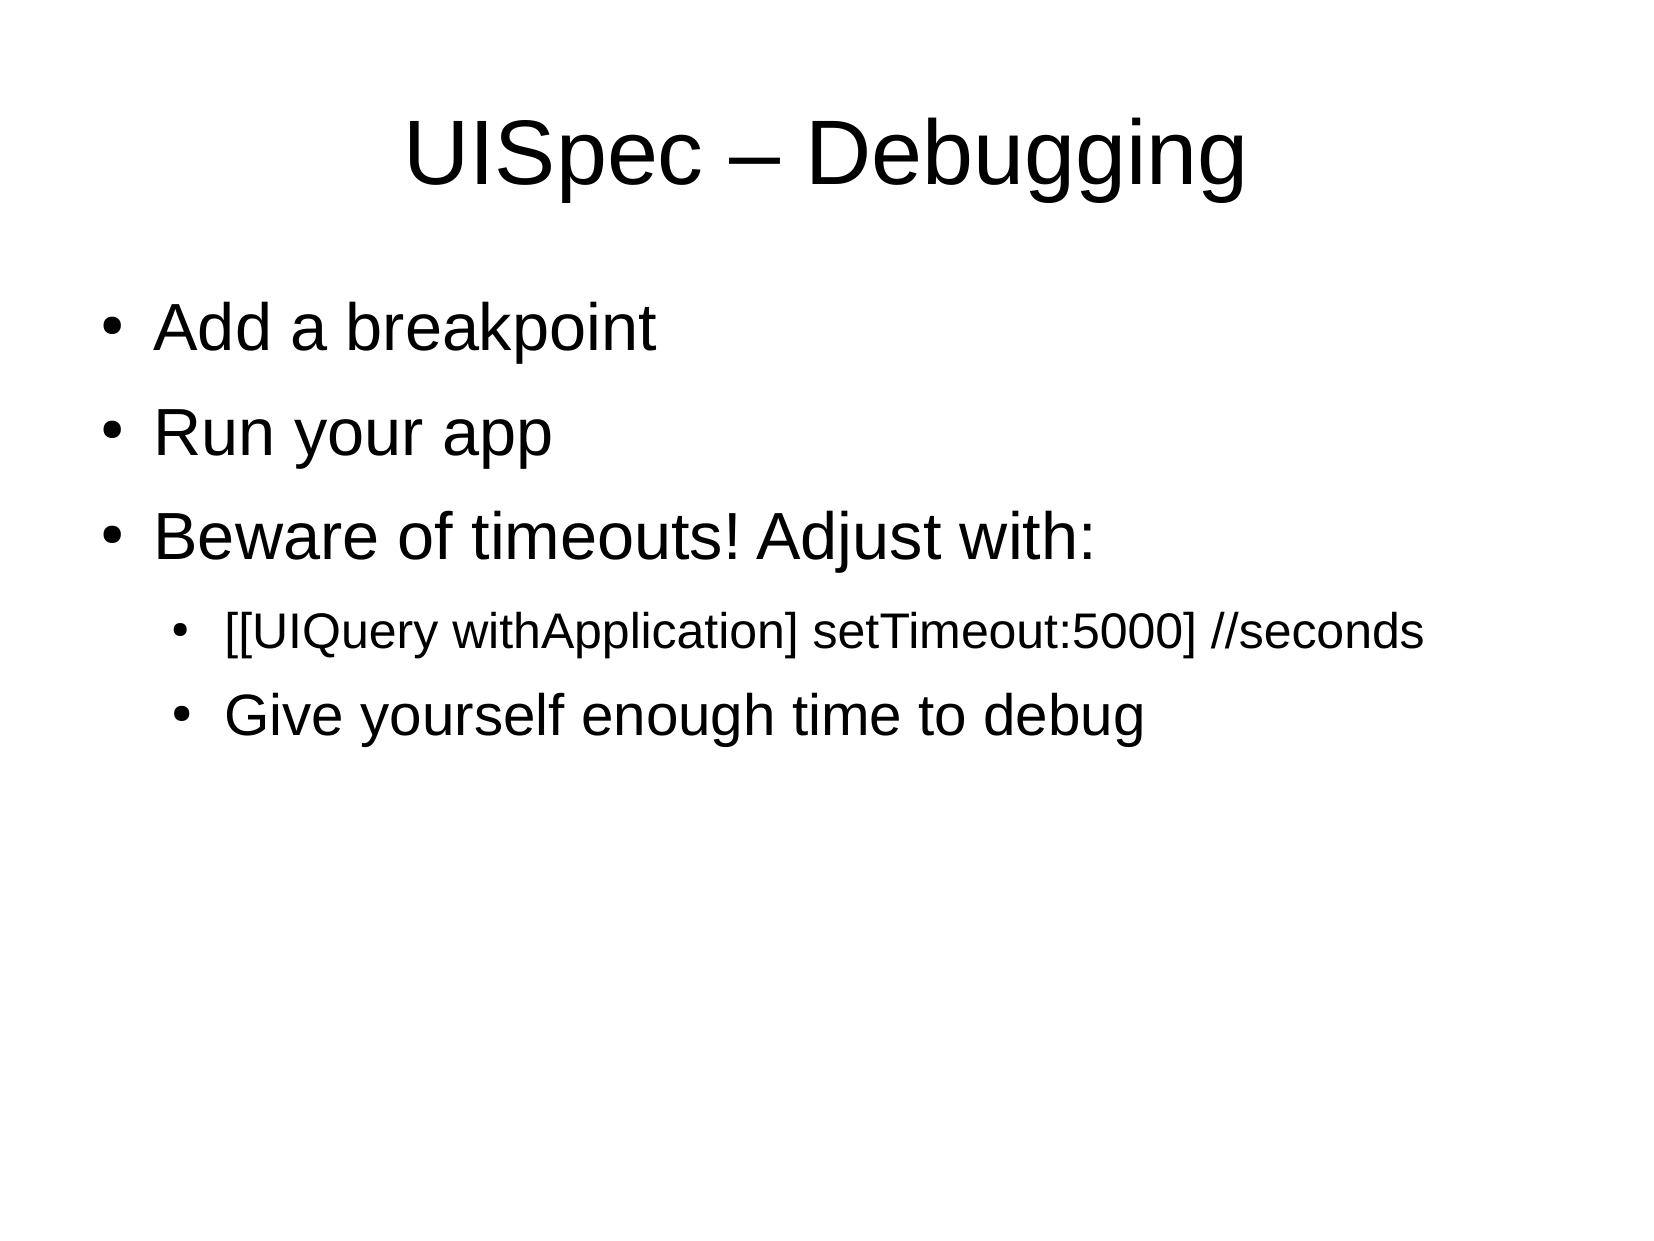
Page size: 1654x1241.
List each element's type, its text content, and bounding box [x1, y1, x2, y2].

list Add a breakpoint Run your app Beware of timeouts! Adjust with: [[UIQuery withApplication] setTimeout:5000] //seconds Give yourself enough time to debug [82, 290, 1571, 1109]
title UISpec – Debugging [82, 49, 1571, 257]
